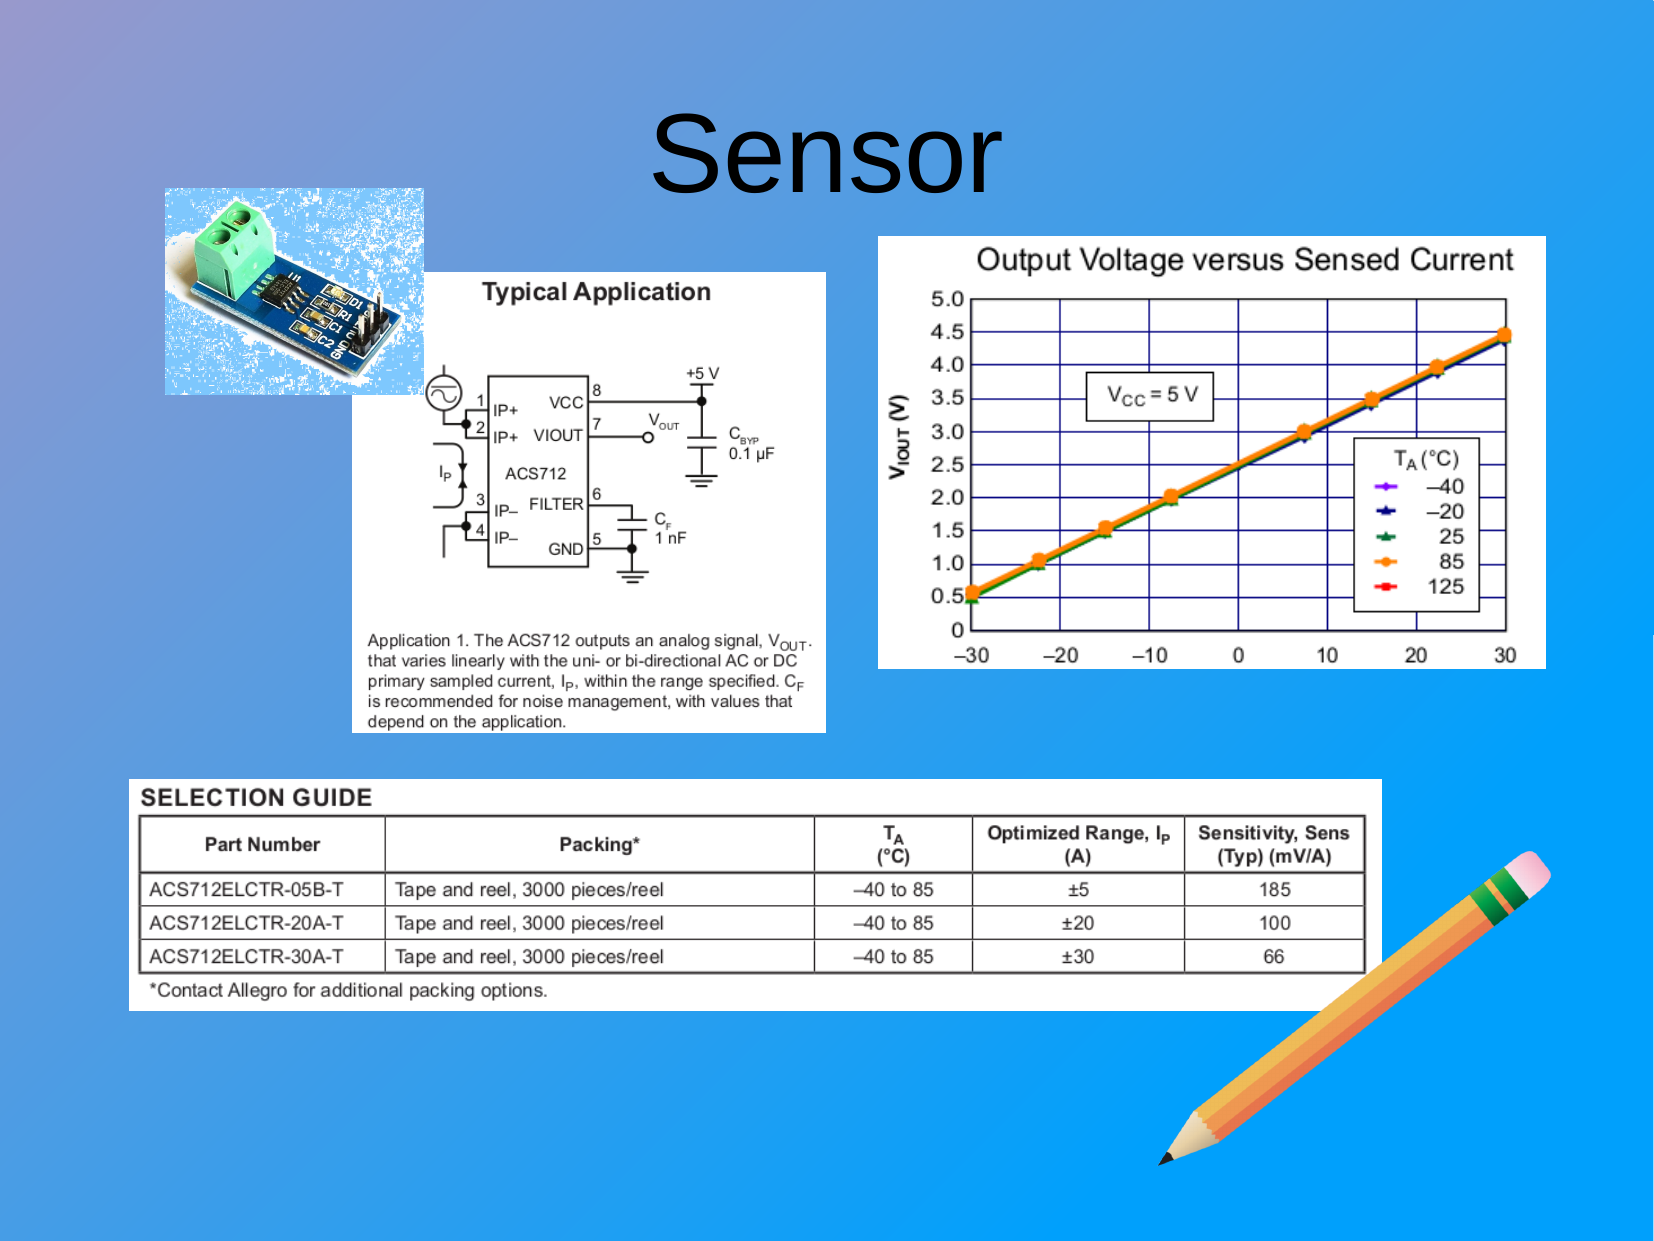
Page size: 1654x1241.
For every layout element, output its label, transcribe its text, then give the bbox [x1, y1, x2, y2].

picture [165, 188, 826, 733]
title Sensor [82, 49, 1571, 257]
picture [878, 236, 1546, 669]
picture [129, 767, 1557, 1241]
